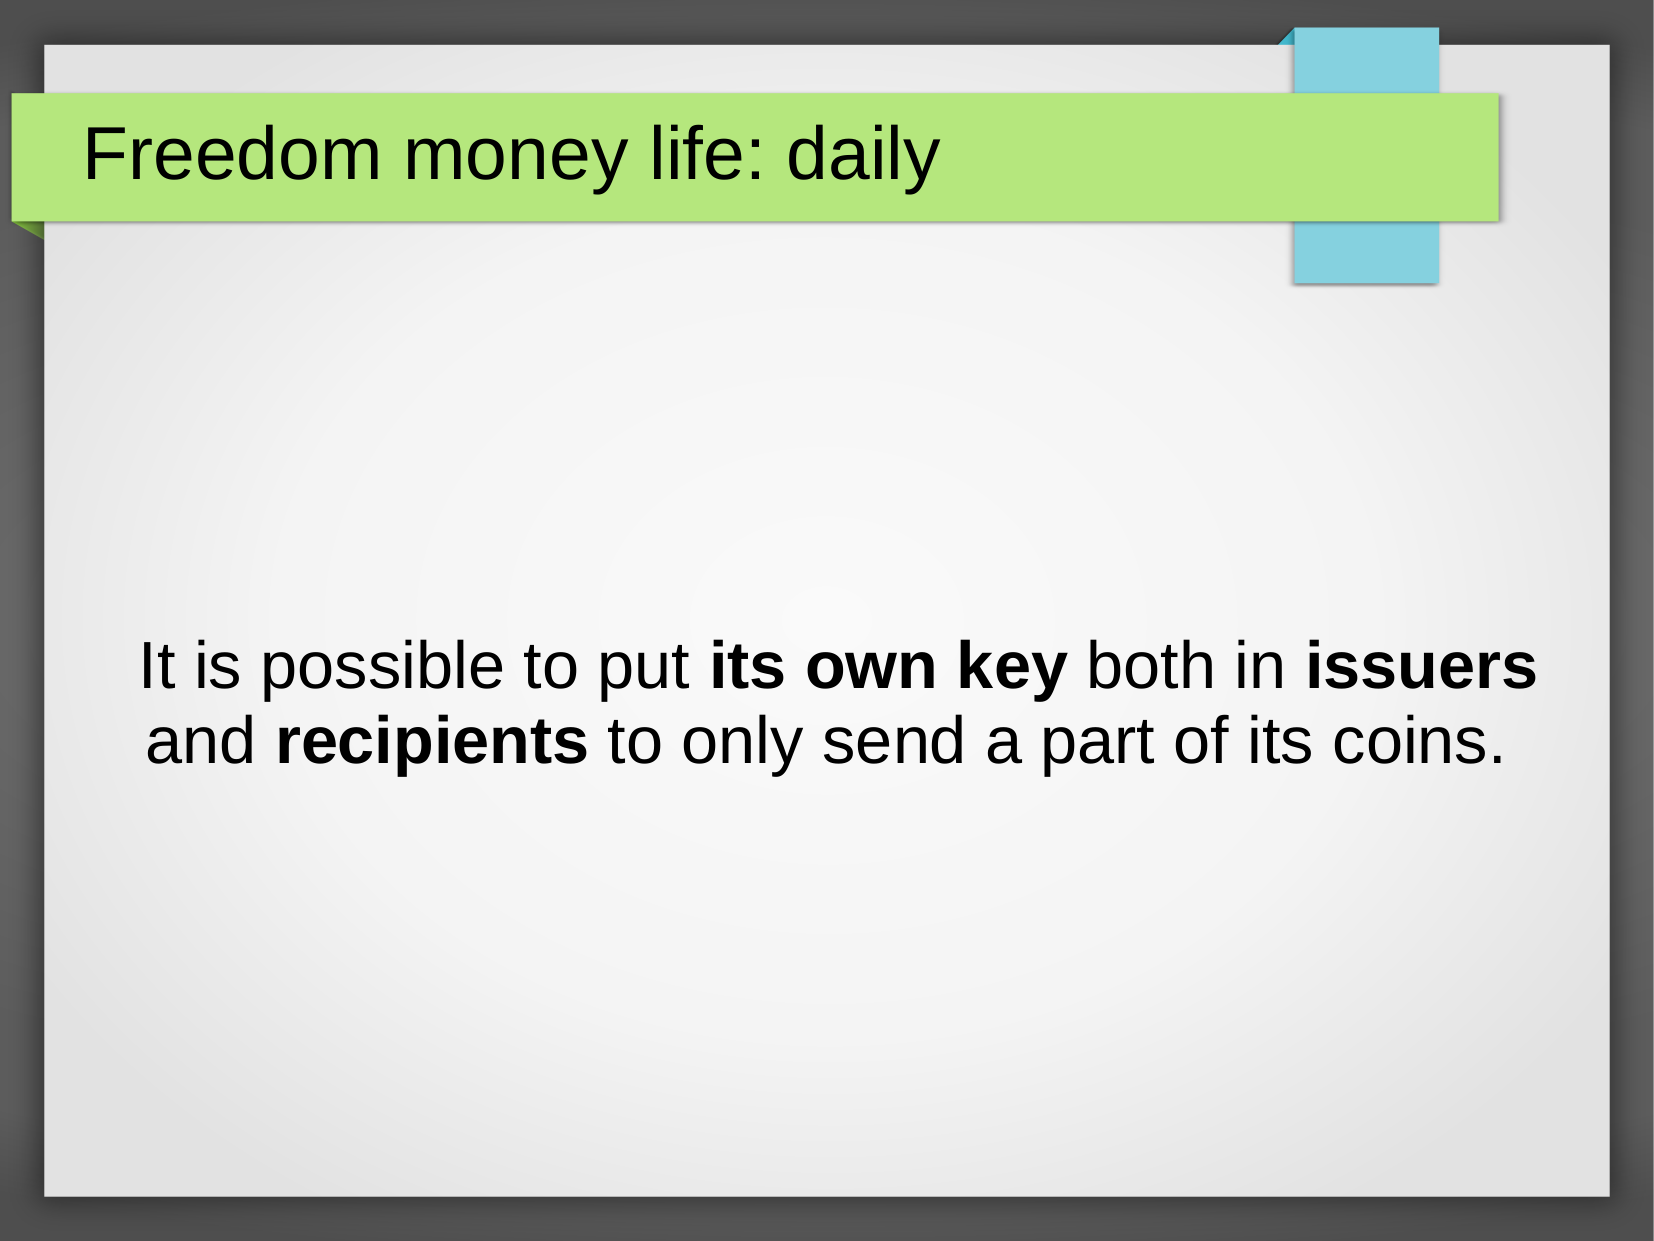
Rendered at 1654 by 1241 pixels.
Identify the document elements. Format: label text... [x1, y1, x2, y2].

subtitle It is possible to put its own key both in issuers and recipients to only send a part of its coins. [82, 295, 1571, 1111]
title Freedom money life: daily [82, 94, 1501, 213]
picture [0, 0, 1654, 1241]
